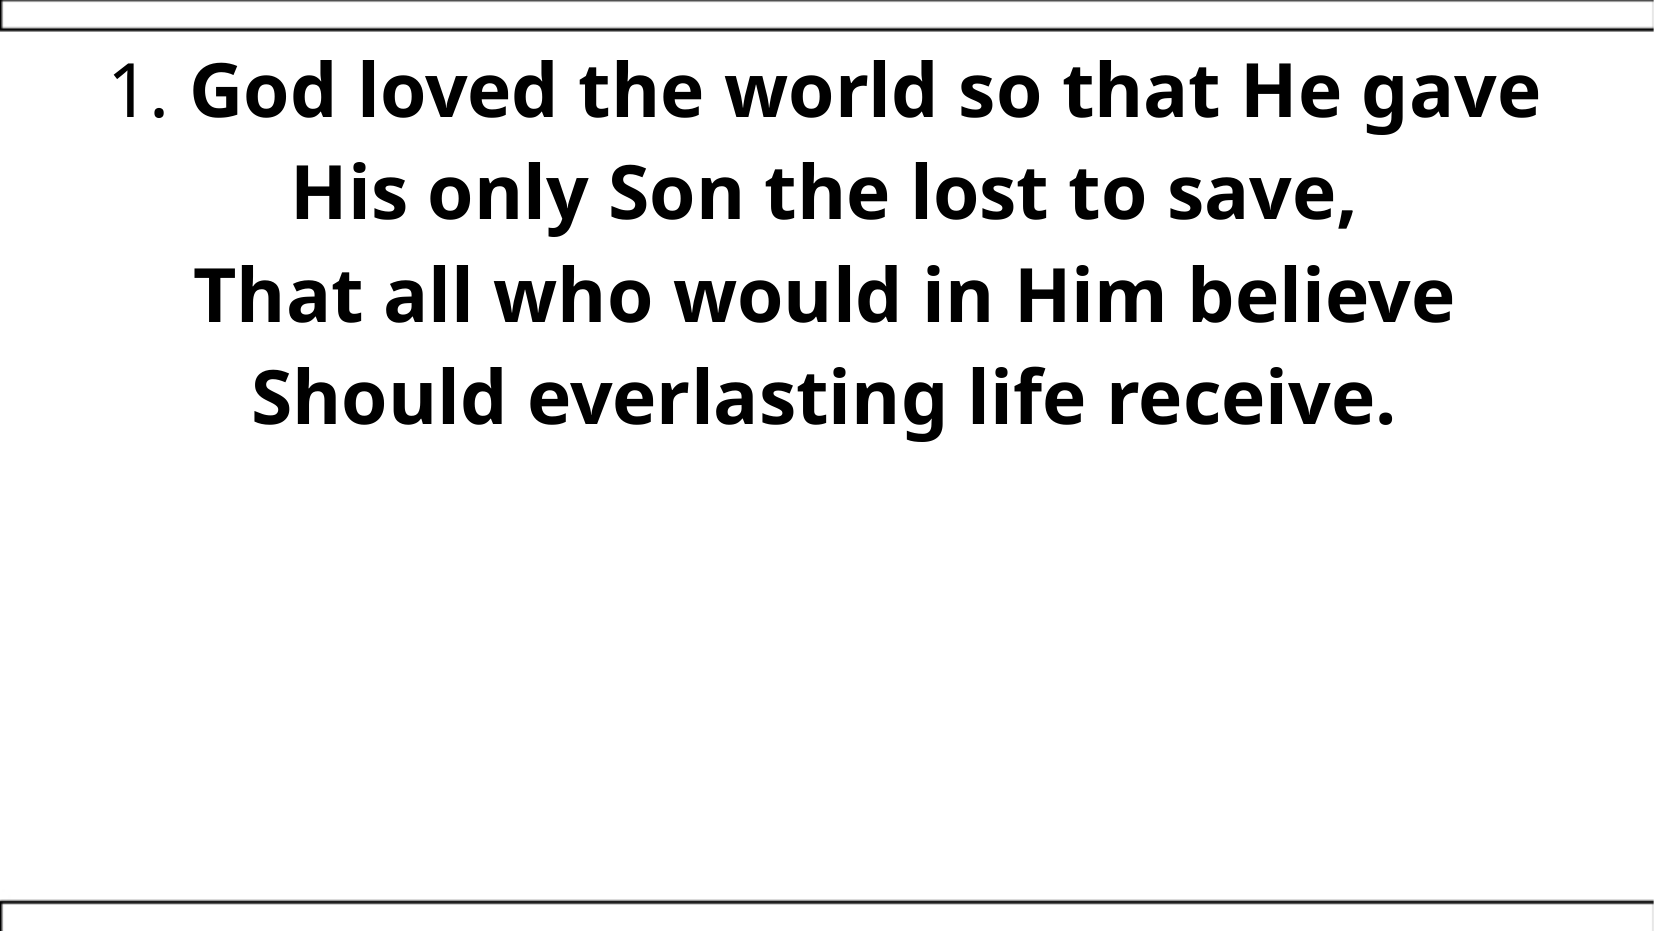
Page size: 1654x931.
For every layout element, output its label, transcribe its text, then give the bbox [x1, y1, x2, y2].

picture [0, 0, 1654, 931]
text_box 1. God loved the world so that He gave His only Son the lost to save, That all who would in Him believe Should everlasting life receive. [75, 30, 1576, 445]
